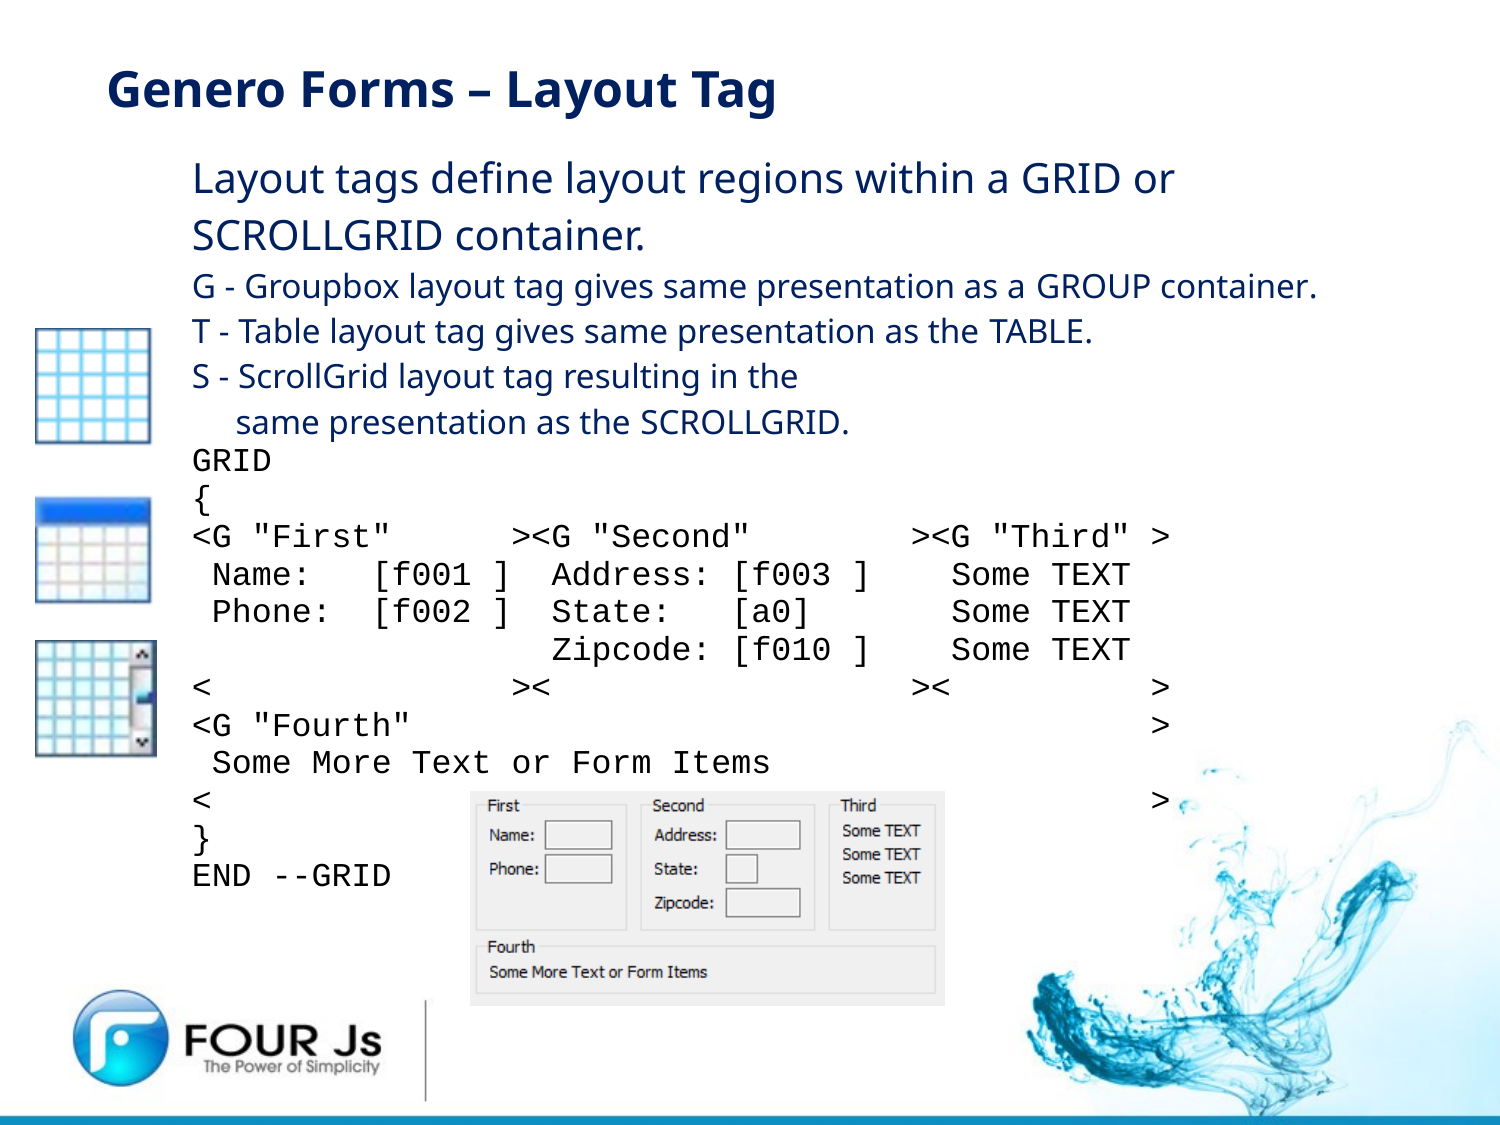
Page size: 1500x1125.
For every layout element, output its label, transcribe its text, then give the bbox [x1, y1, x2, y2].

text_box Layout tags define layout regions within a GRID or SCROLLGRID container. G - Groupbox layout tag gives same presentation as a GROUP container. T - Table layout tag gives same presentation as the TABLE. S - ScrollGrid layout tag resulting in the same presentation as the SCROLLGRID. GRID { <G "First" ><G "Second" ><G "Third" > Name: [f001 ] Address: [f003 ] Some TEXT Phone: [f002 ] State: [a0] Some TEXT Zipcode: [f010 ] Some TEXT < >< >< > <G "Fourth" > Some More Text or Form Items < > } END --GRID [177, 141, 1406, 1091]
title Genero Forms – Layout Tag [106, 35, 1388, 142]
picture [0, 0, 1500, 1122]
